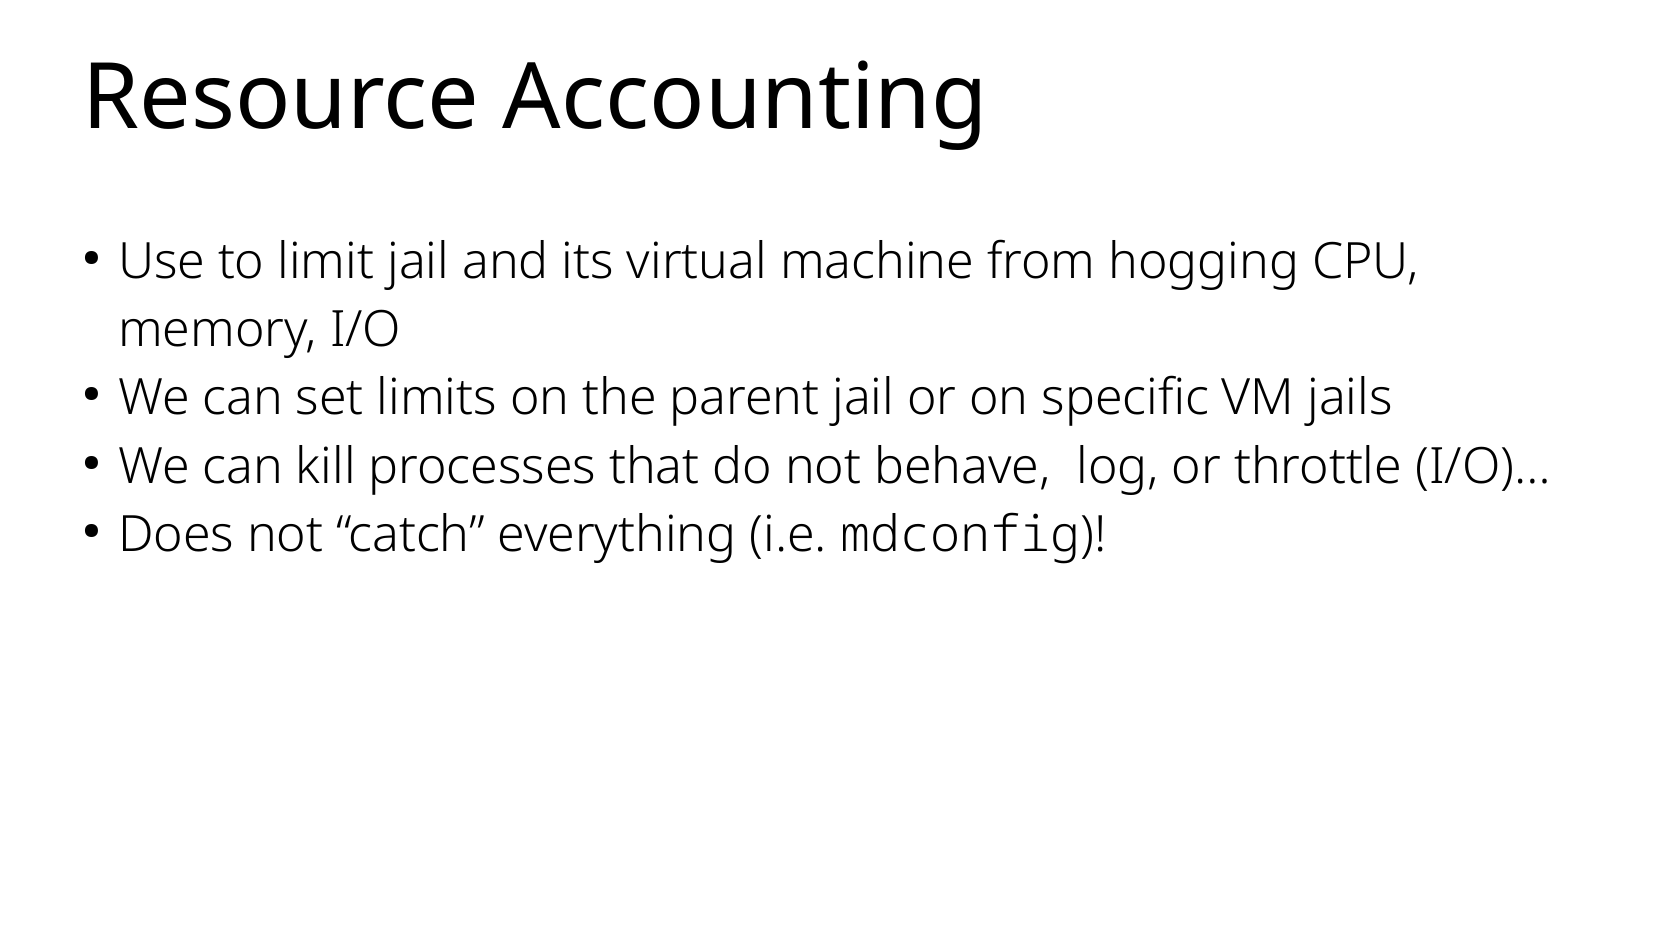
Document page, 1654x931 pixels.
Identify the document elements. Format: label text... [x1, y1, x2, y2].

list Use to limit jail and its virtual machine from hogging CPU, memory, I/O We can set limits on the parent jail or on specific VM jails We can kill processes that do not behave, log, or throttle (I/O)… Does not “catch” everything (i.e. mdconfig)! [82, 224, 1571, 825]
title Resource Accounting [82, 37, 1571, 150]
